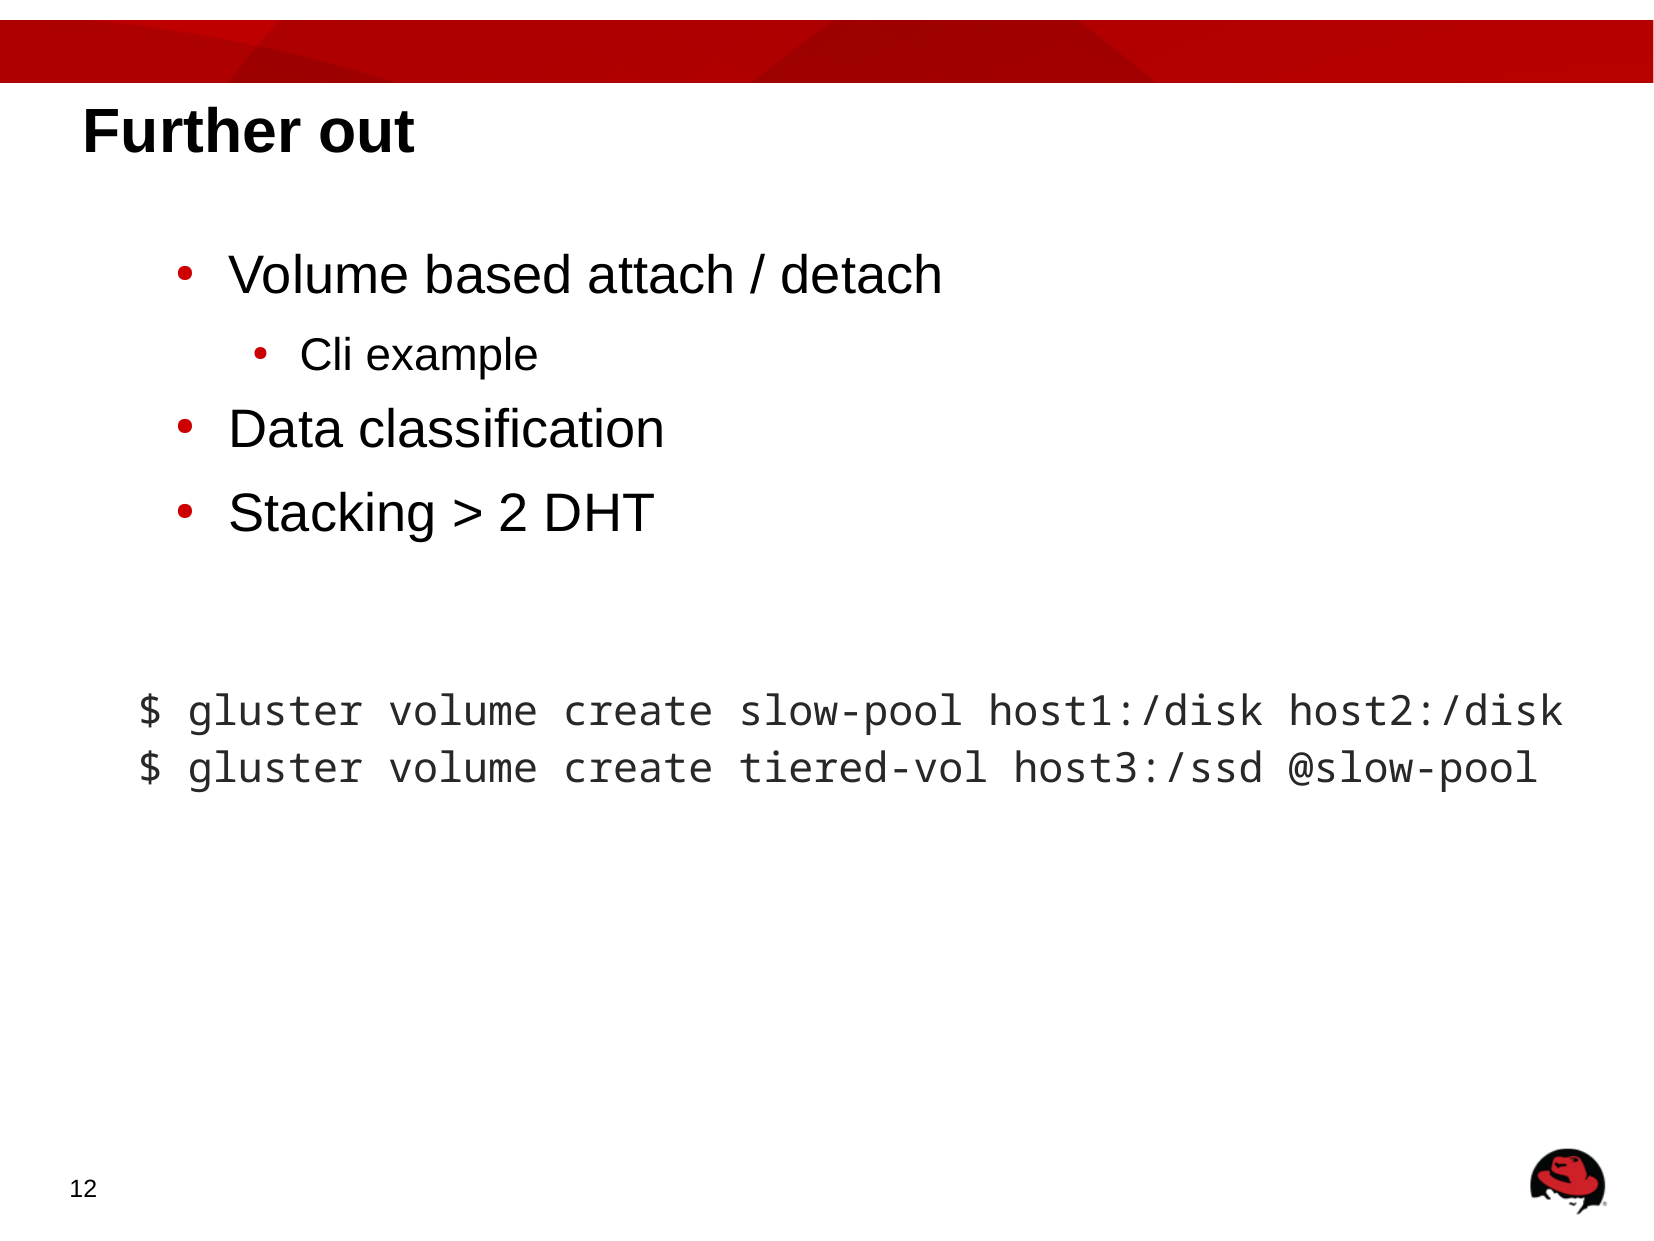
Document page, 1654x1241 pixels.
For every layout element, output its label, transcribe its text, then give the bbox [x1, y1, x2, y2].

picture [1529, 1146, 1613, 1224]
picture [0, 20, 1654, 83]
list Volume based attach / detach Cli example Data classification Stacking > 2 DHT [86, 244, 1576, 1039]
title Further out [82, 37, 1571, 226]
text_box $ gluster volume create slow-pool host1:/disk host2:/disk $ gluster volume create tiered-vol host3:/ssd @slow-pool [123, 673, 1580, 772]
